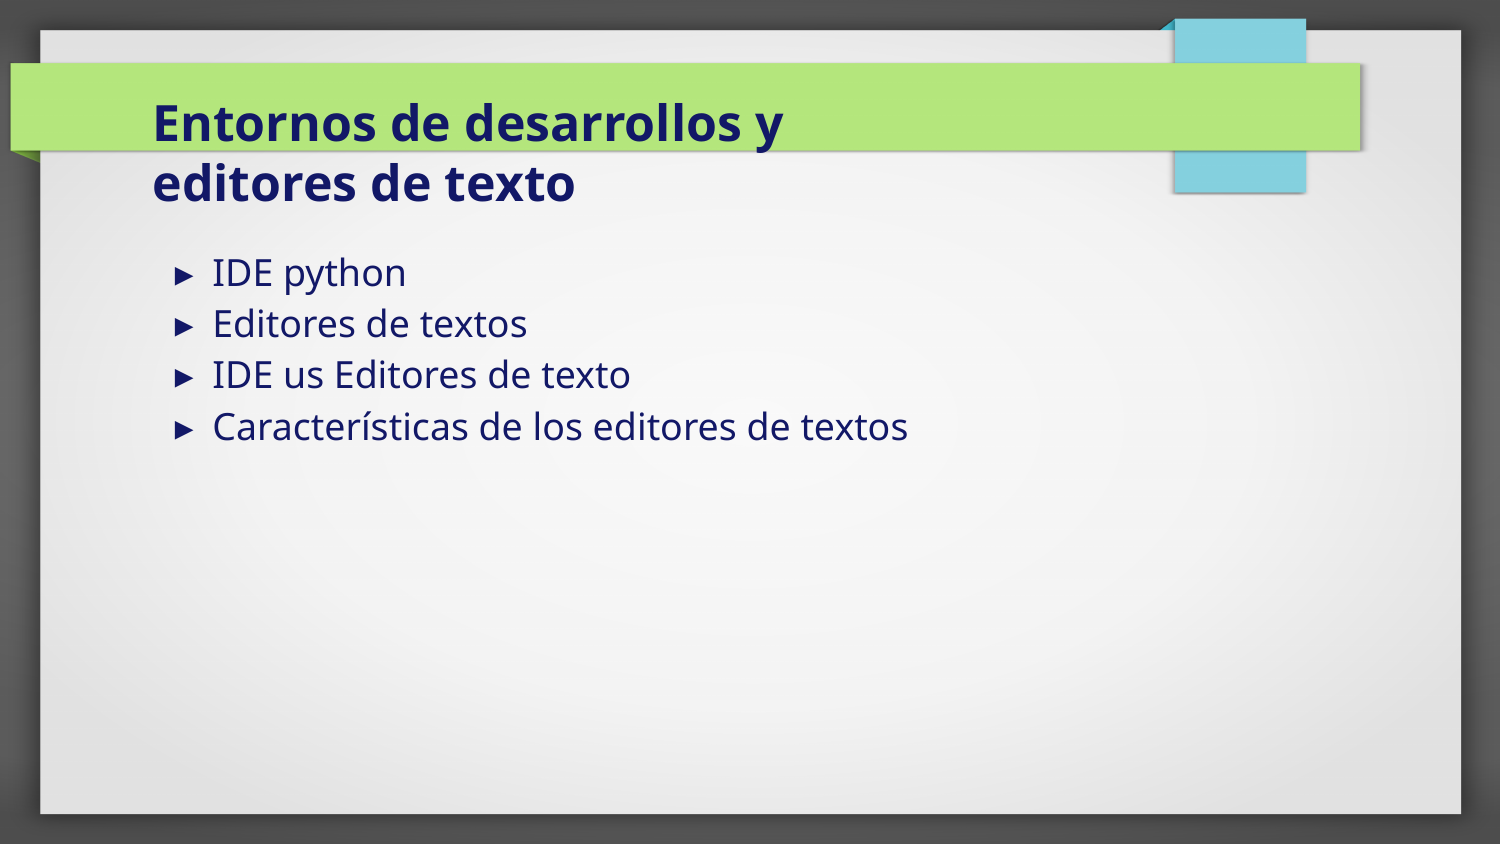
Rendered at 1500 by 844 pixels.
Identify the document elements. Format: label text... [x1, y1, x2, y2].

picture [0, 0, 1500, 844]
list IDE python Editores de textos IDE us Editores de texto Características de los editores de textos [137, 246, 1011, 587]
title Entornos de desarrollos y editores de texto [137, 146, 1011, 227]
